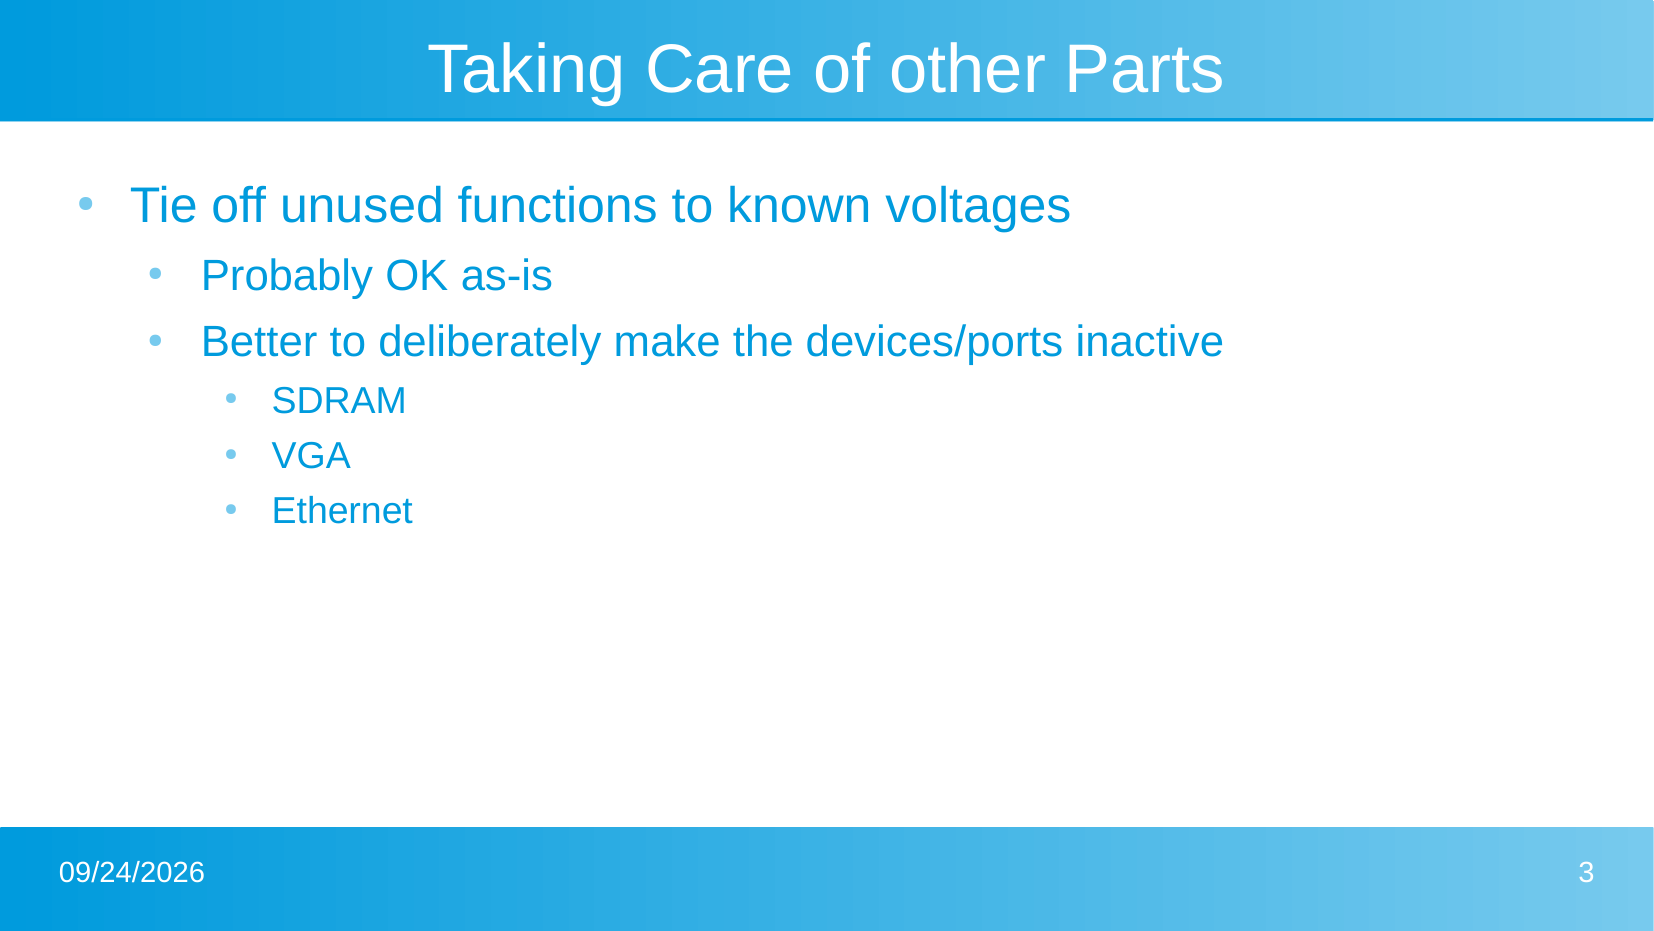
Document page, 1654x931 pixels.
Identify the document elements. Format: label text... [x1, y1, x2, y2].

title Taking Care of other Parts [59, 29, 1595, 108]
list Tie off unused functions to known voltages Probably OK as-is Better to deliberately make the devices/ports inactive SDRAM VGA Ethernet [59, 177, 1595, 768]
